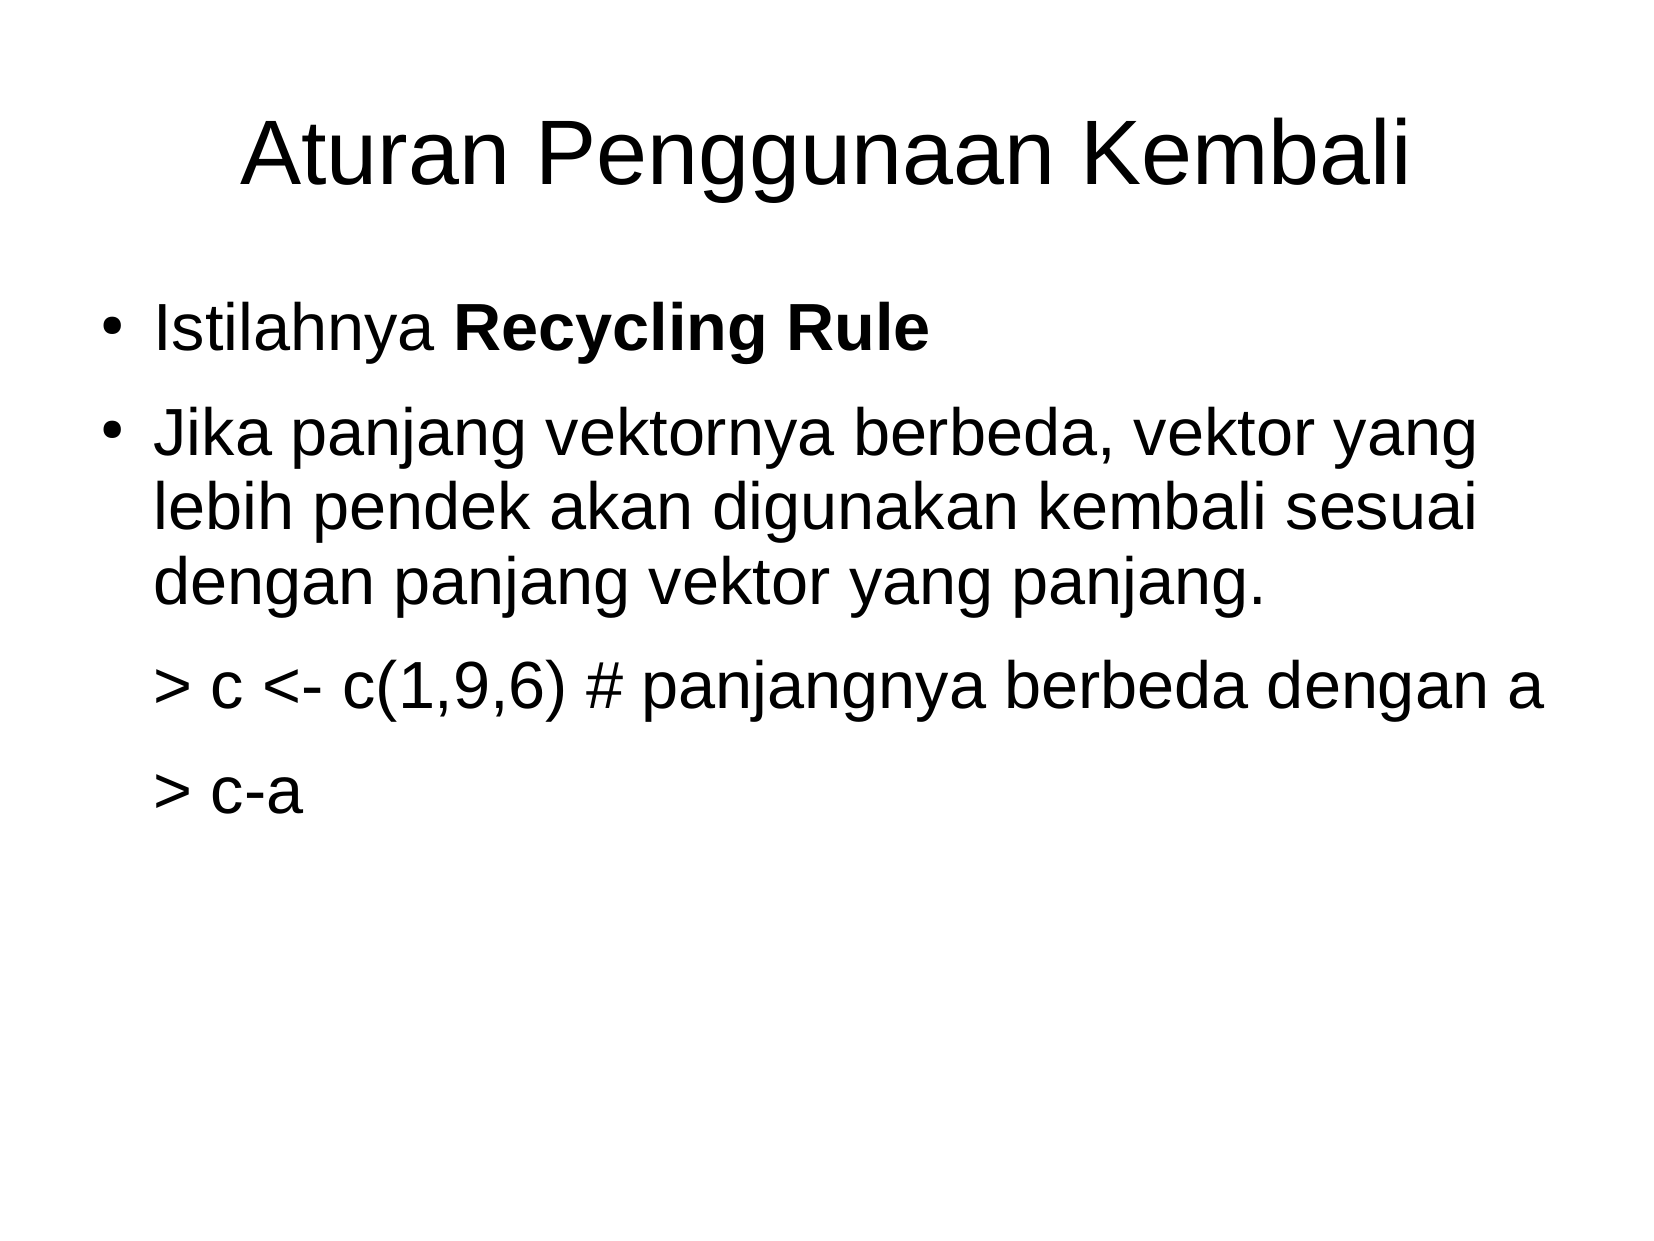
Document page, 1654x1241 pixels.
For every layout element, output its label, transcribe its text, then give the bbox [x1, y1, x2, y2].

list Istilahnya Recycling Rule Jika panjang vektornya berbeda, vektor yang lebih pendek akan digunakan kembali sesuai dengan panjang vektor yang panjang. > c <- c(1,9,6) # panjangnya berbeda dengan a > c-a [82, 290, 1571, 1010]
title Aturan Penggunaan Kembali [82, 49, 1571, 257]
